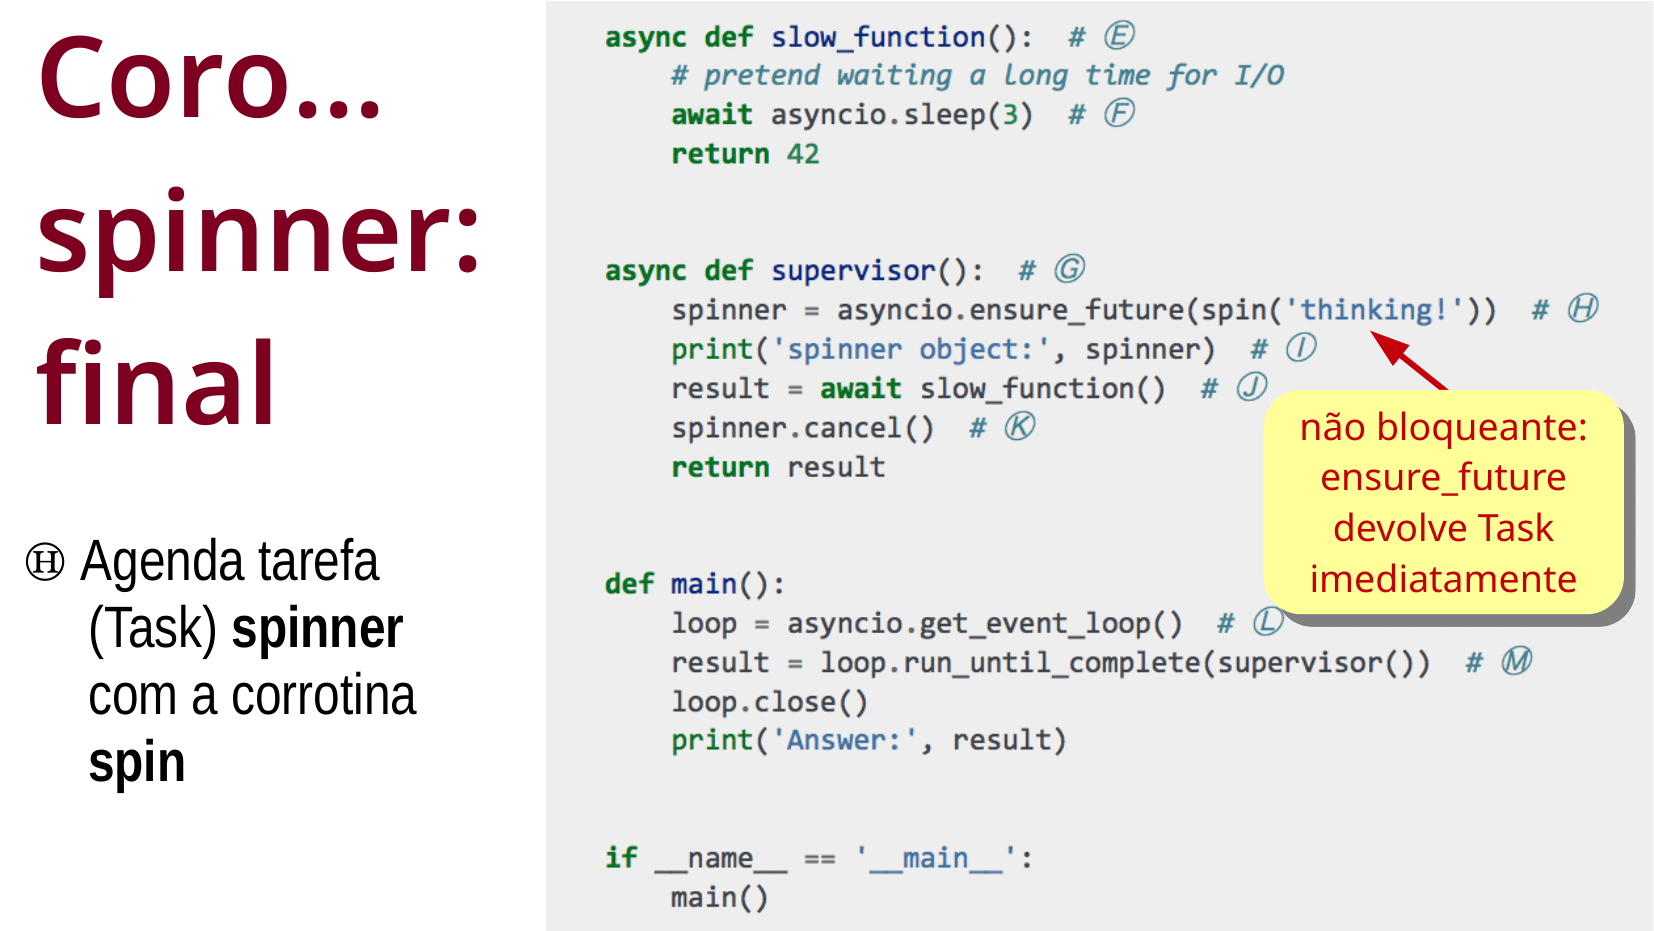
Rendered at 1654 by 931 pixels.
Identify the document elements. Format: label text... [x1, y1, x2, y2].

picture [546, 1, 1654, 931]
title Coro... spinner: final [35, 59, 1571, 396]
list Ⓗ Agenda tarefa (Task) spinner com a corrotina spin [23, 437, 497, 899]
text_box não bloqueante: ensure_future devolve Task imediatamente [1263, 389, 1624, 615]
